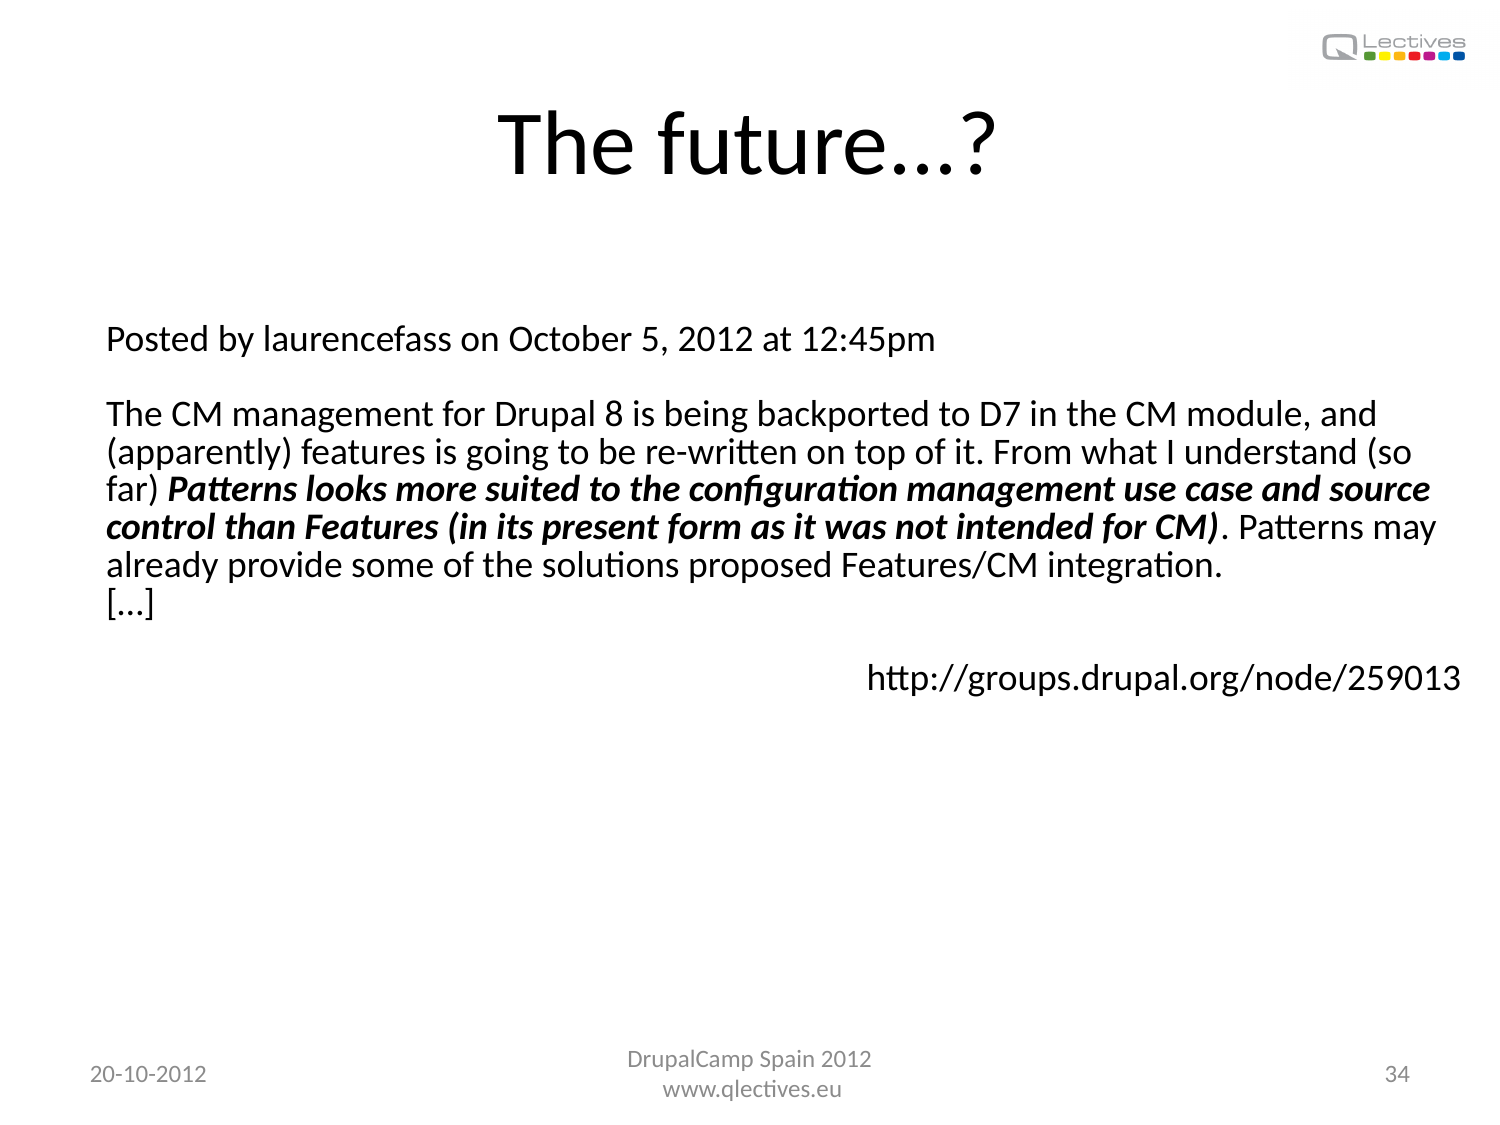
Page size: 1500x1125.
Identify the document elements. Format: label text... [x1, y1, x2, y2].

text_box Posted by laurencefass on October 5, 2012 at 12:45pm The CM management for Drupal 8 is being backported to D7 in the CM module, and (apparently) features is going to be re-written on top of it. From what I understand (so far) Patterns looks more suited to the configuration management use case and source control than Features (in its present form as it was not intended for CM). Patterns may already provide some of the solutions proposed Features/CM integration. […] http://groups.drupal.org/node/259013 [56, 212, 1477, 1038]
text_box <number> [1074, 1042, 1425, 1103]
text_box The future...? [74, 44, 1425, 212]
text_box 20-10-2012 [74, 1042, 425, 1103]
picture [1288, 9, 1500, 90]
text_box DrupalCamp Spain 2012 www.qlectives.eu [512, 1042, 988, 1103]
